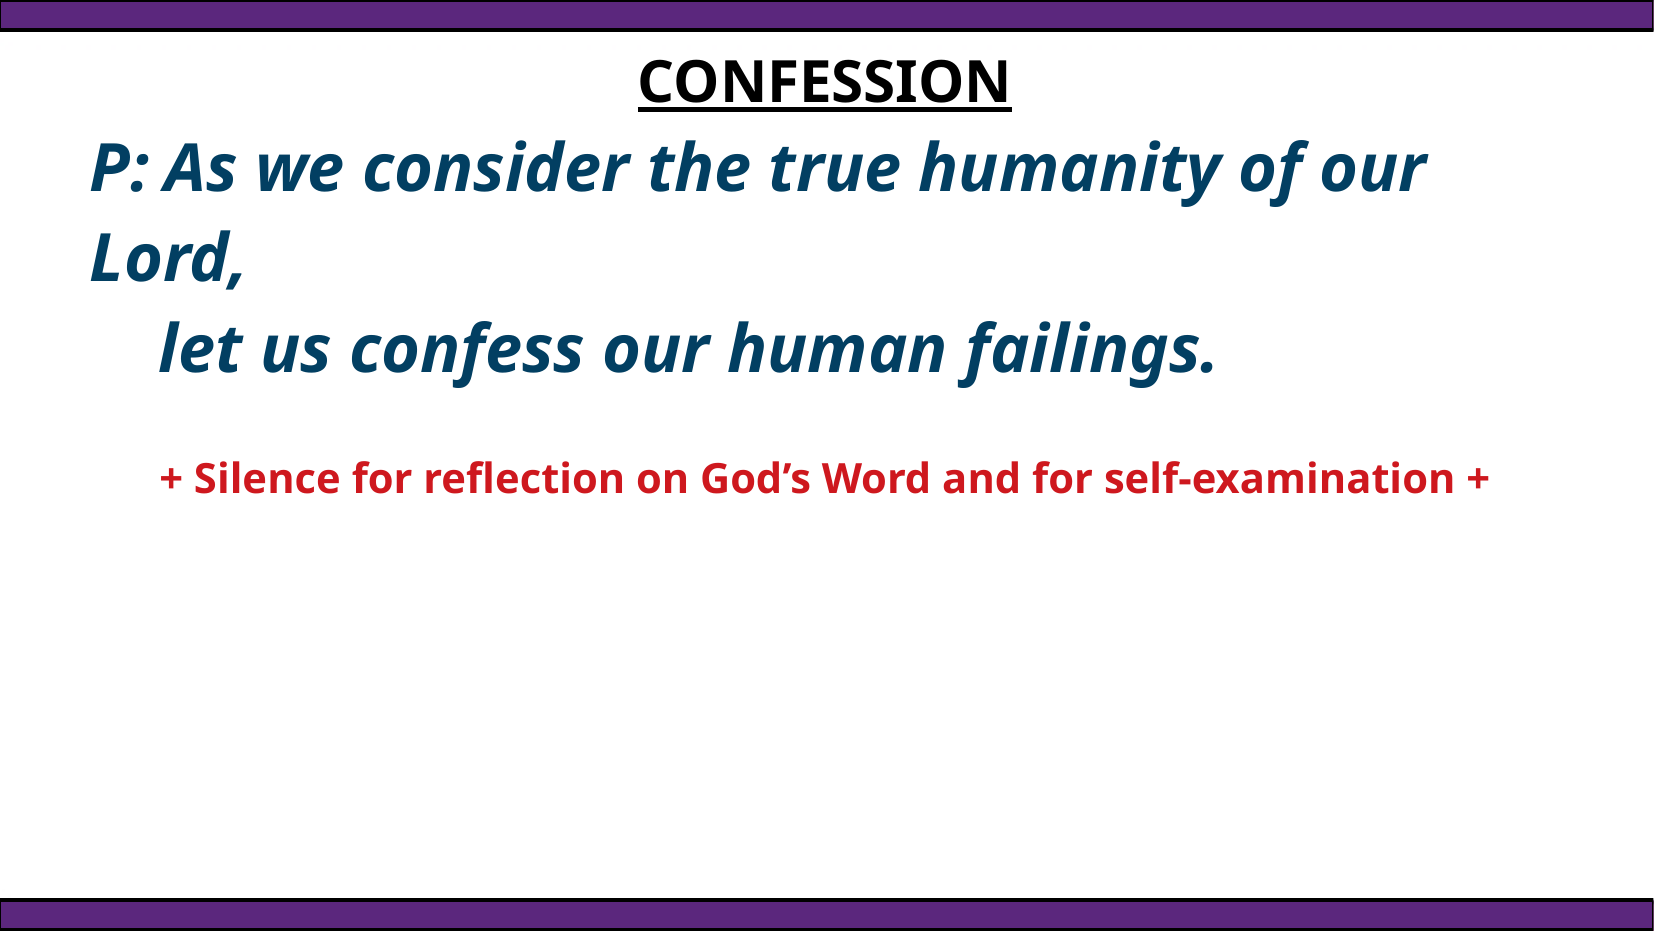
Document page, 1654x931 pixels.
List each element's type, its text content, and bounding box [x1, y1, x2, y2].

text_box [0, 900, 1654, 931]
text_box CONFESSION P: As we consider the true humanity of our Lord, let us confess our human failings. + Silence for reflection on God’s Word and for self-examination + [75, 33, 1576, 414]
text_box [0, 0, 1654, 31]
picture [0, 31, 1654, 900]
